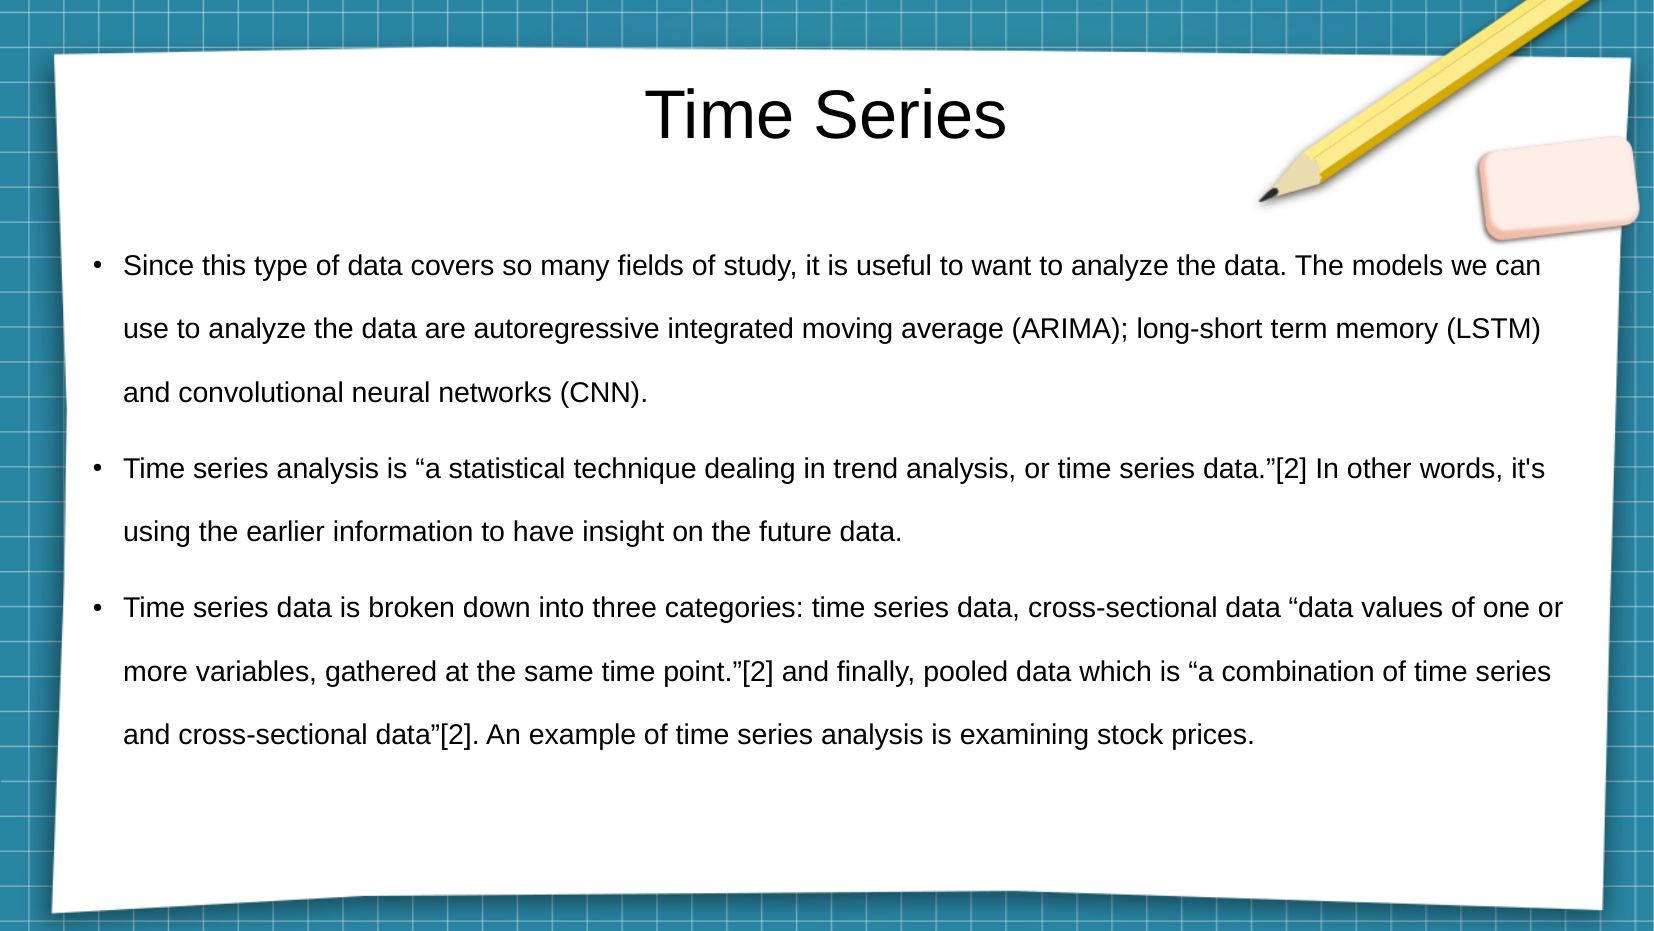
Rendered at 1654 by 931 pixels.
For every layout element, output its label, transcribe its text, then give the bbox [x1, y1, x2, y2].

picture [0, 0, 1654, 931]
list Since this type of data covers so many fields of study, it is useful to want to analyze the data. The models we can use to analyze the data are autoregressive integrated moving average (ARIMA); long-short term memory (LSTM) and convolutional neural networks (CNN). Time series analysis is “a statistical technique dealing in trend analysis, or time series data.”[2] In other words, it's using the earlier information to have insight on the future data. Time series data is broken down into three categories: time series data, cross-sectional data “data values of one or more variables, gathered at the same time point.”[2] and finally, pooled data which is “a combination of time series and cross-sectional data”[2]. An example of time series analysis is examining stock prices. [82, 217, 1571, 758]
title Time Series [82, 37, 1571, 193]
